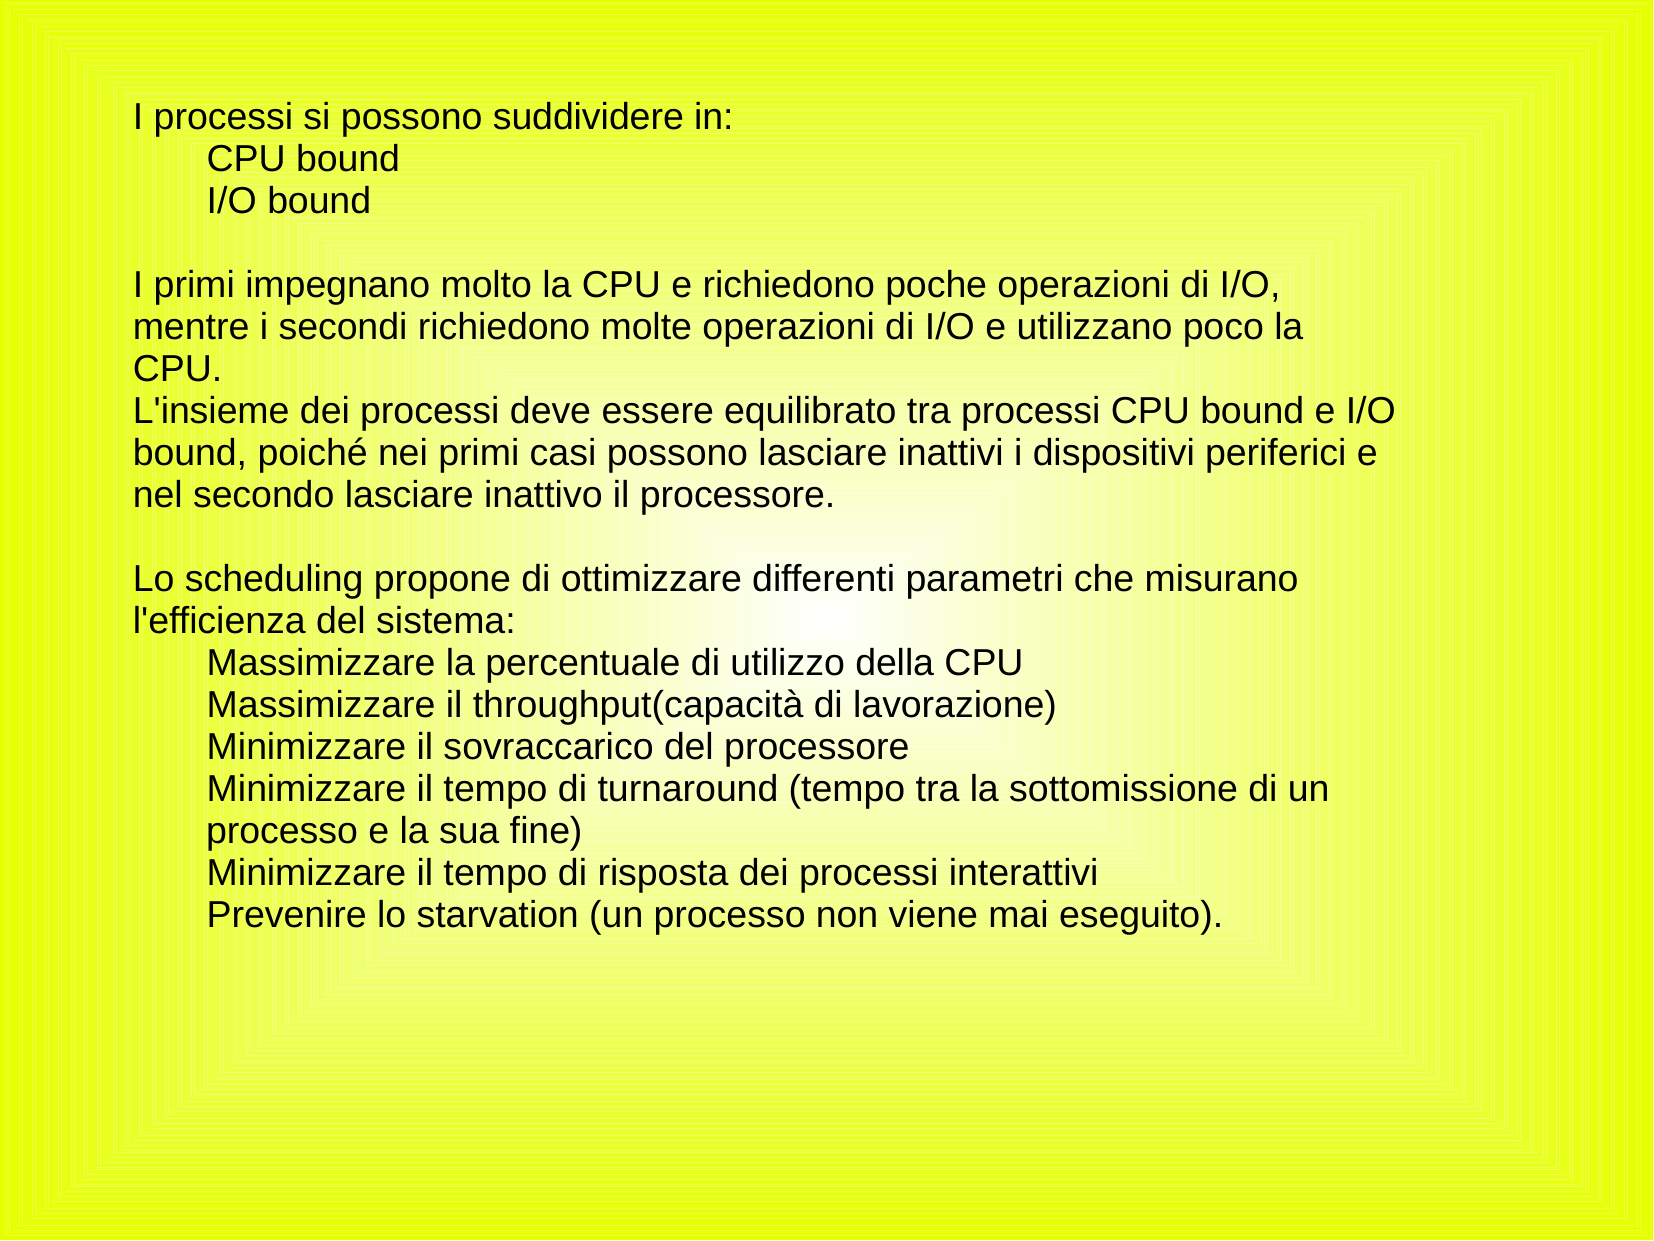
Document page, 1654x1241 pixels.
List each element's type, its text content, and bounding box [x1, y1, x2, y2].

text_box I processi si possono suddividere in: CPU bound I/O bound I primi impegnano molto la CPU e richiedono poche operazioni di I/O, mentre i secondi richiedono molte operazioni di I/O e utilizzano poco la CPU. L'insieme dei processi deve essere equilibrato tra processi CPU bound e I/O bound, poiché nei primi casi possono lasciare inattivi i dispositivi periferici e nel secondo lasciare inattivo il processore. Lo scheduling propone di ottimizzare differenti parametri che misurano l'efficienza del sistema: Massimizzare la percentuale di utilizzo della CPU Massimizzare il throughput(capacità di lavorazione) Minimizzare il sovraccarico del processore Minimizzare il tempo di turnaround (tempo tra la sottomissione di un processo e la sua fine) Minimizzare il tempo di risposta dei processi interattivi Prevenire lo starvation (un processo non viene mai eseguito). [118, 88, 1418, 986]
